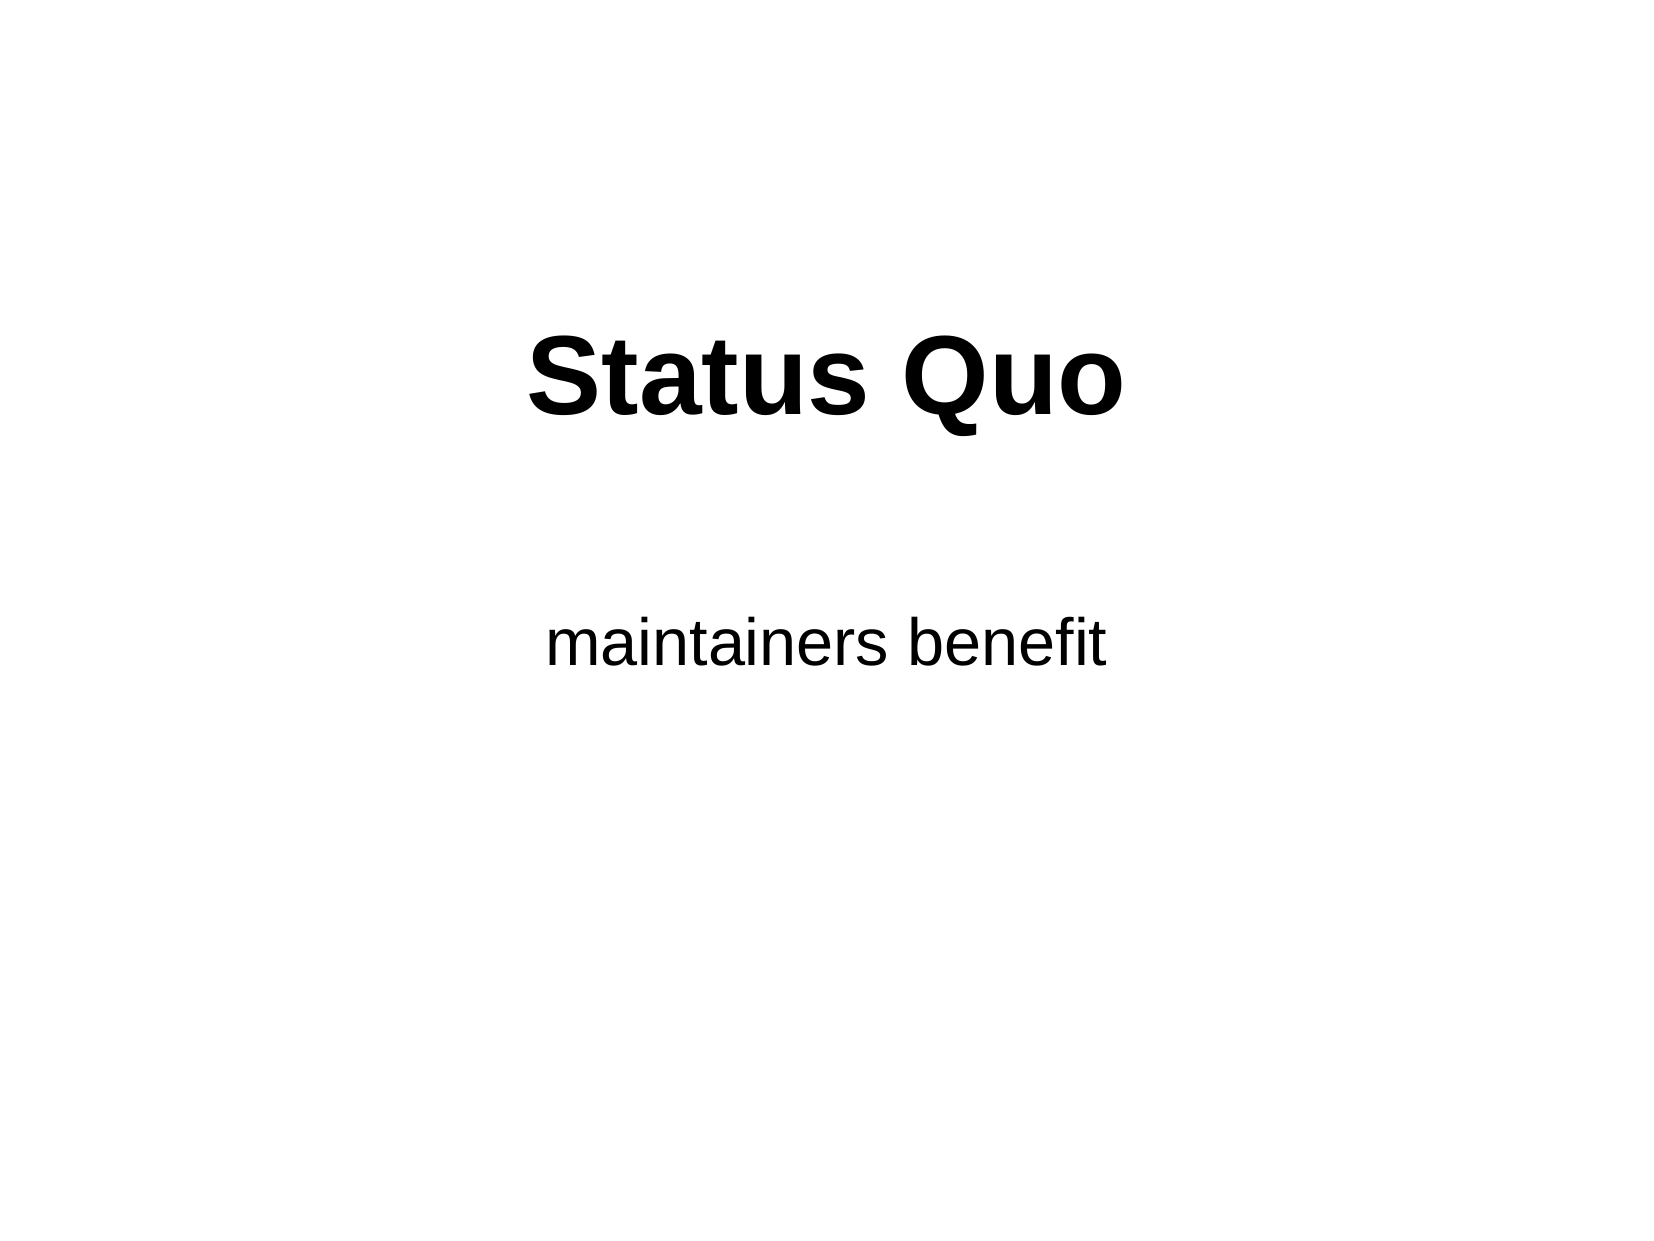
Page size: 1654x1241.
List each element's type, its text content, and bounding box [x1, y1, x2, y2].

subtitle maintainers benefit [82, 516, 1571, 768]
title Status Quo [82, 271, 1571, 479]
